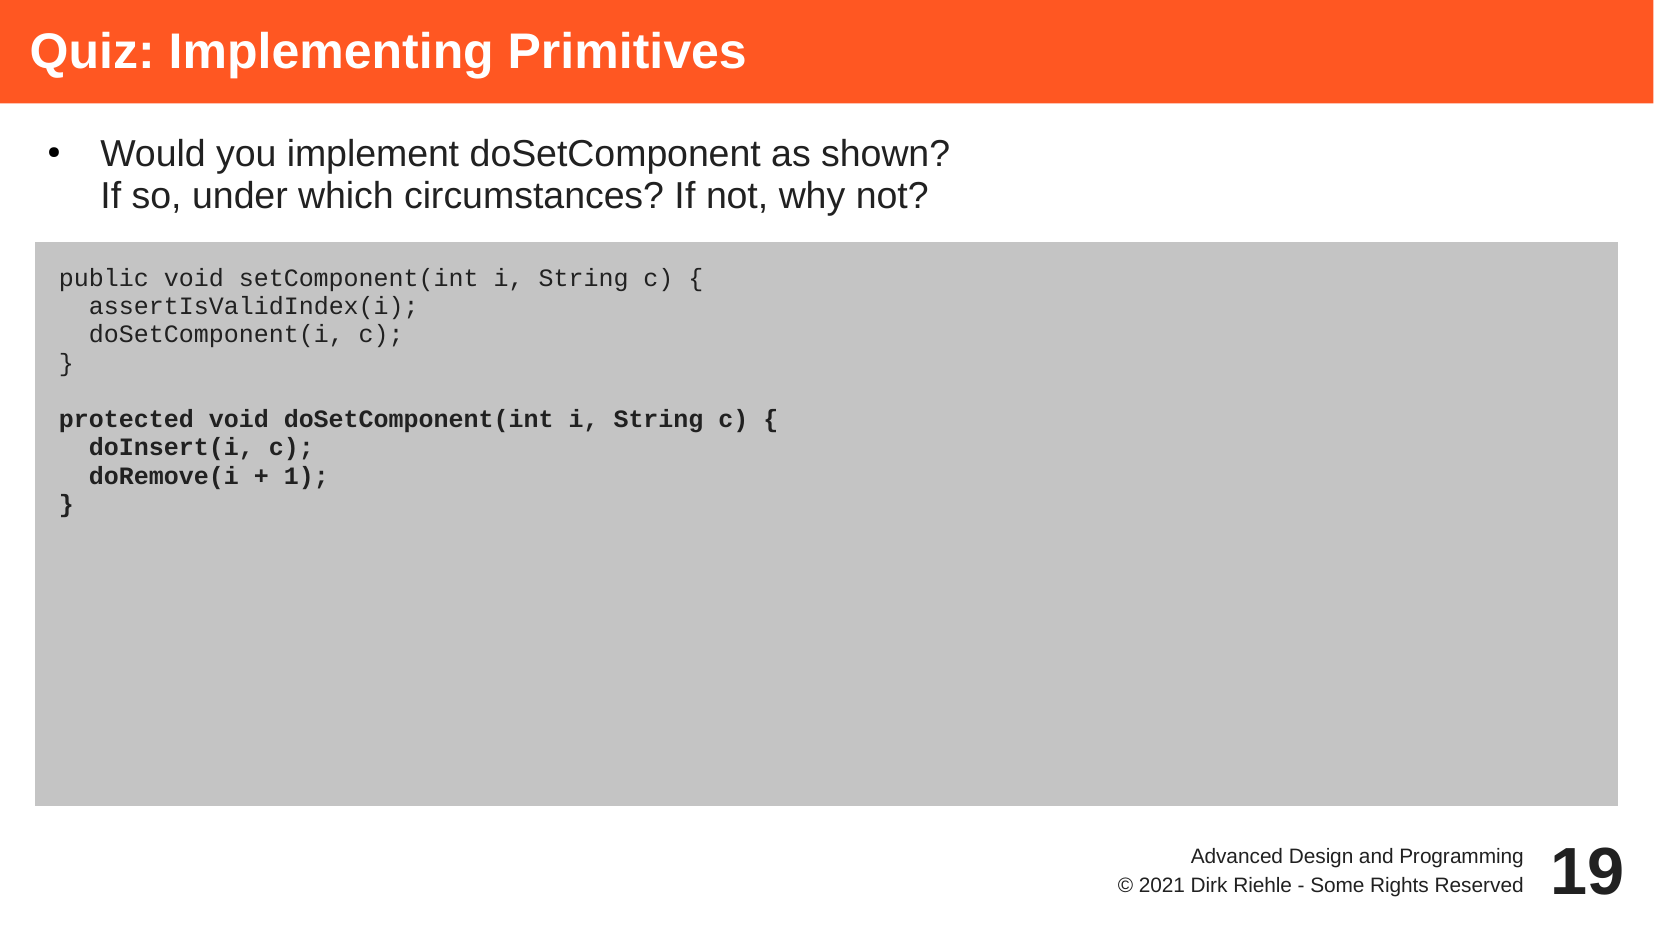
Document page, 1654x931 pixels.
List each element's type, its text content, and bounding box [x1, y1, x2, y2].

list Would you implement doSetComponent as shown? If so, under which circumstances? If not, why not? [29, 132, 1625, 230]
list public void setComponent(int i, String c) { assertIsValidIndex(i); doSetComponent(i, c); } protected void doSetComponent(int i, String c) { doInsert(i, c); doRemove(i + 1); } [29, 236, 1625, 813]
title Quiz: Implementing Primitives [0, 0, 1654, 104]
